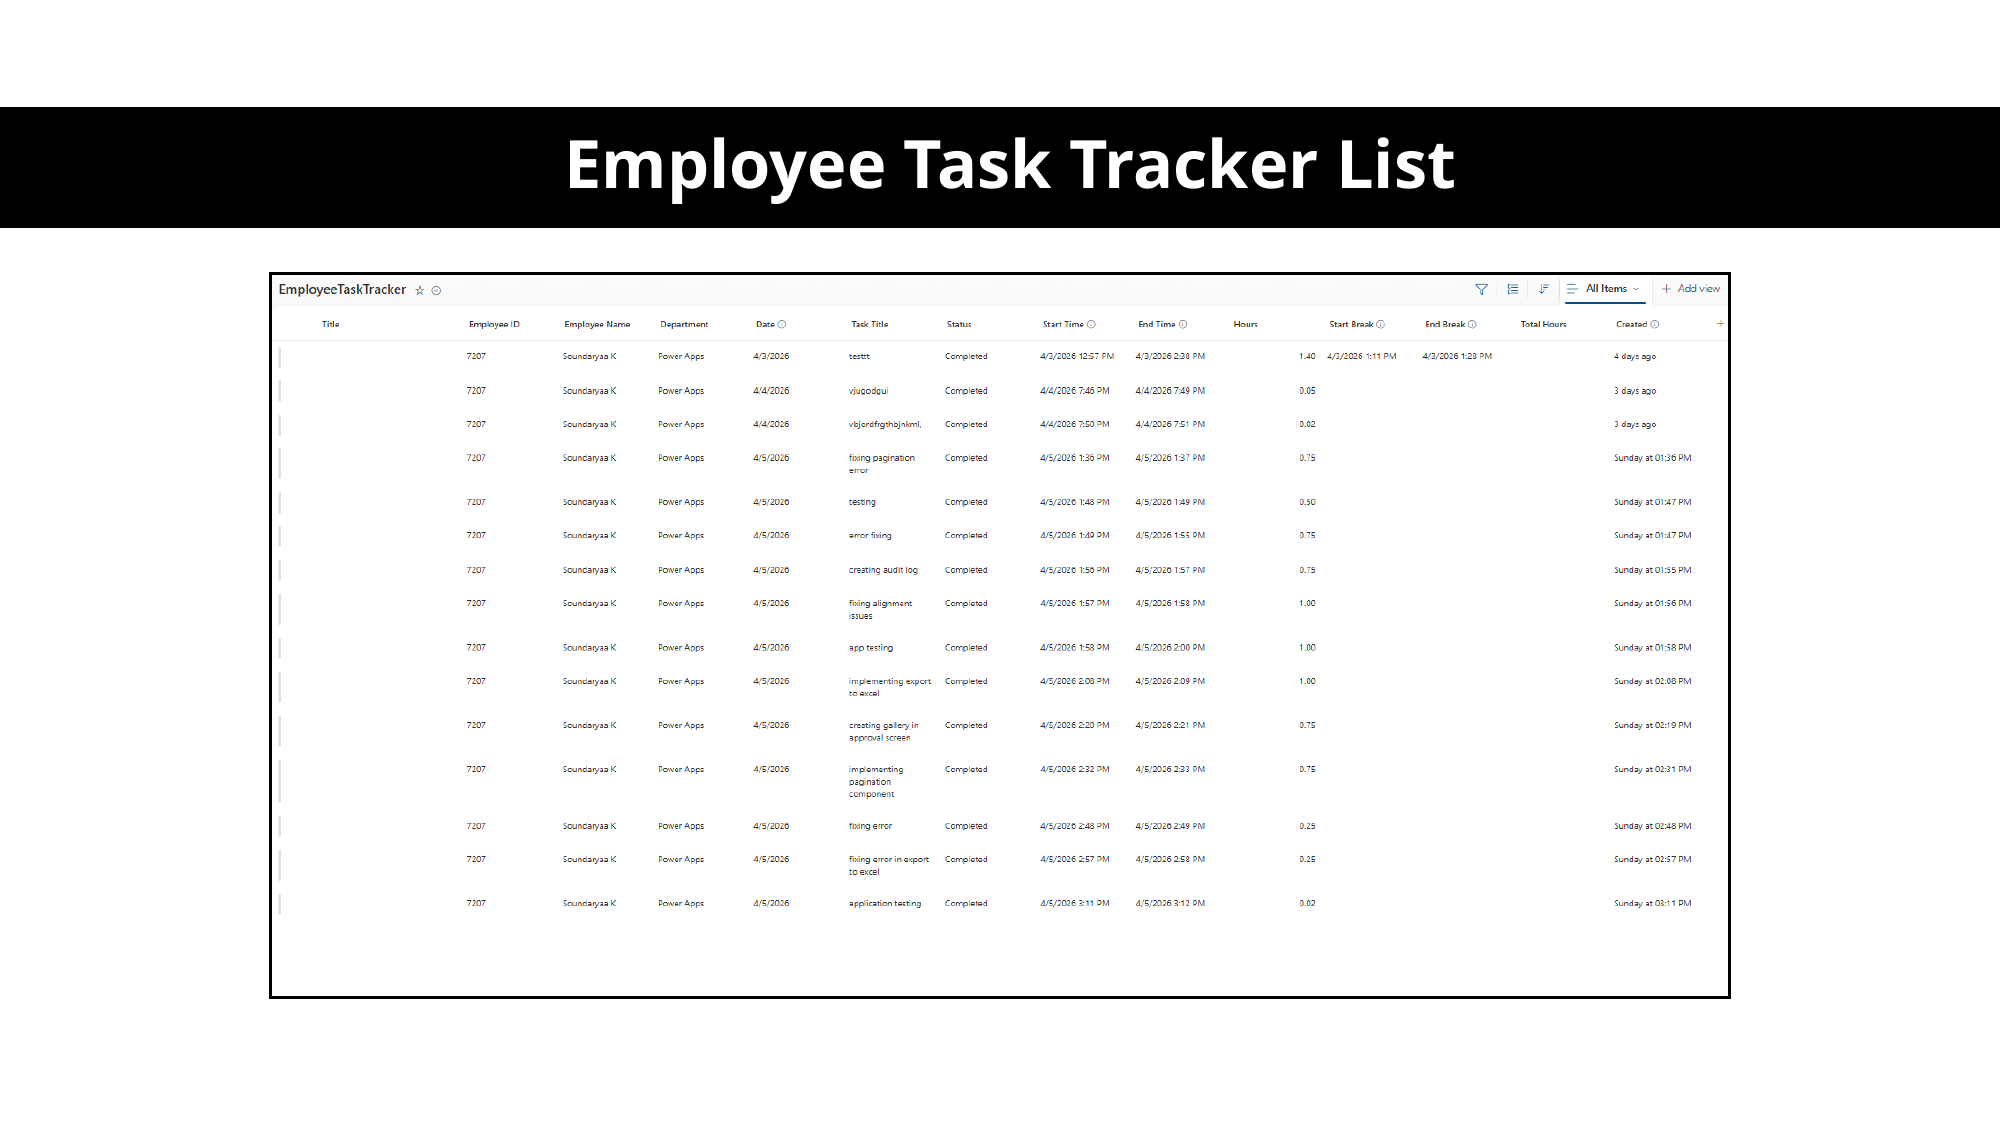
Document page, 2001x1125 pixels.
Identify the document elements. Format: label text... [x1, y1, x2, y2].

text_box [0, 107, 91, 228]
text_box Employee Task Tracker List [91, 105, 1931, 228]
picture [271, 274, 1729, 996]
text_box [1931, 107, 2000, 228]
